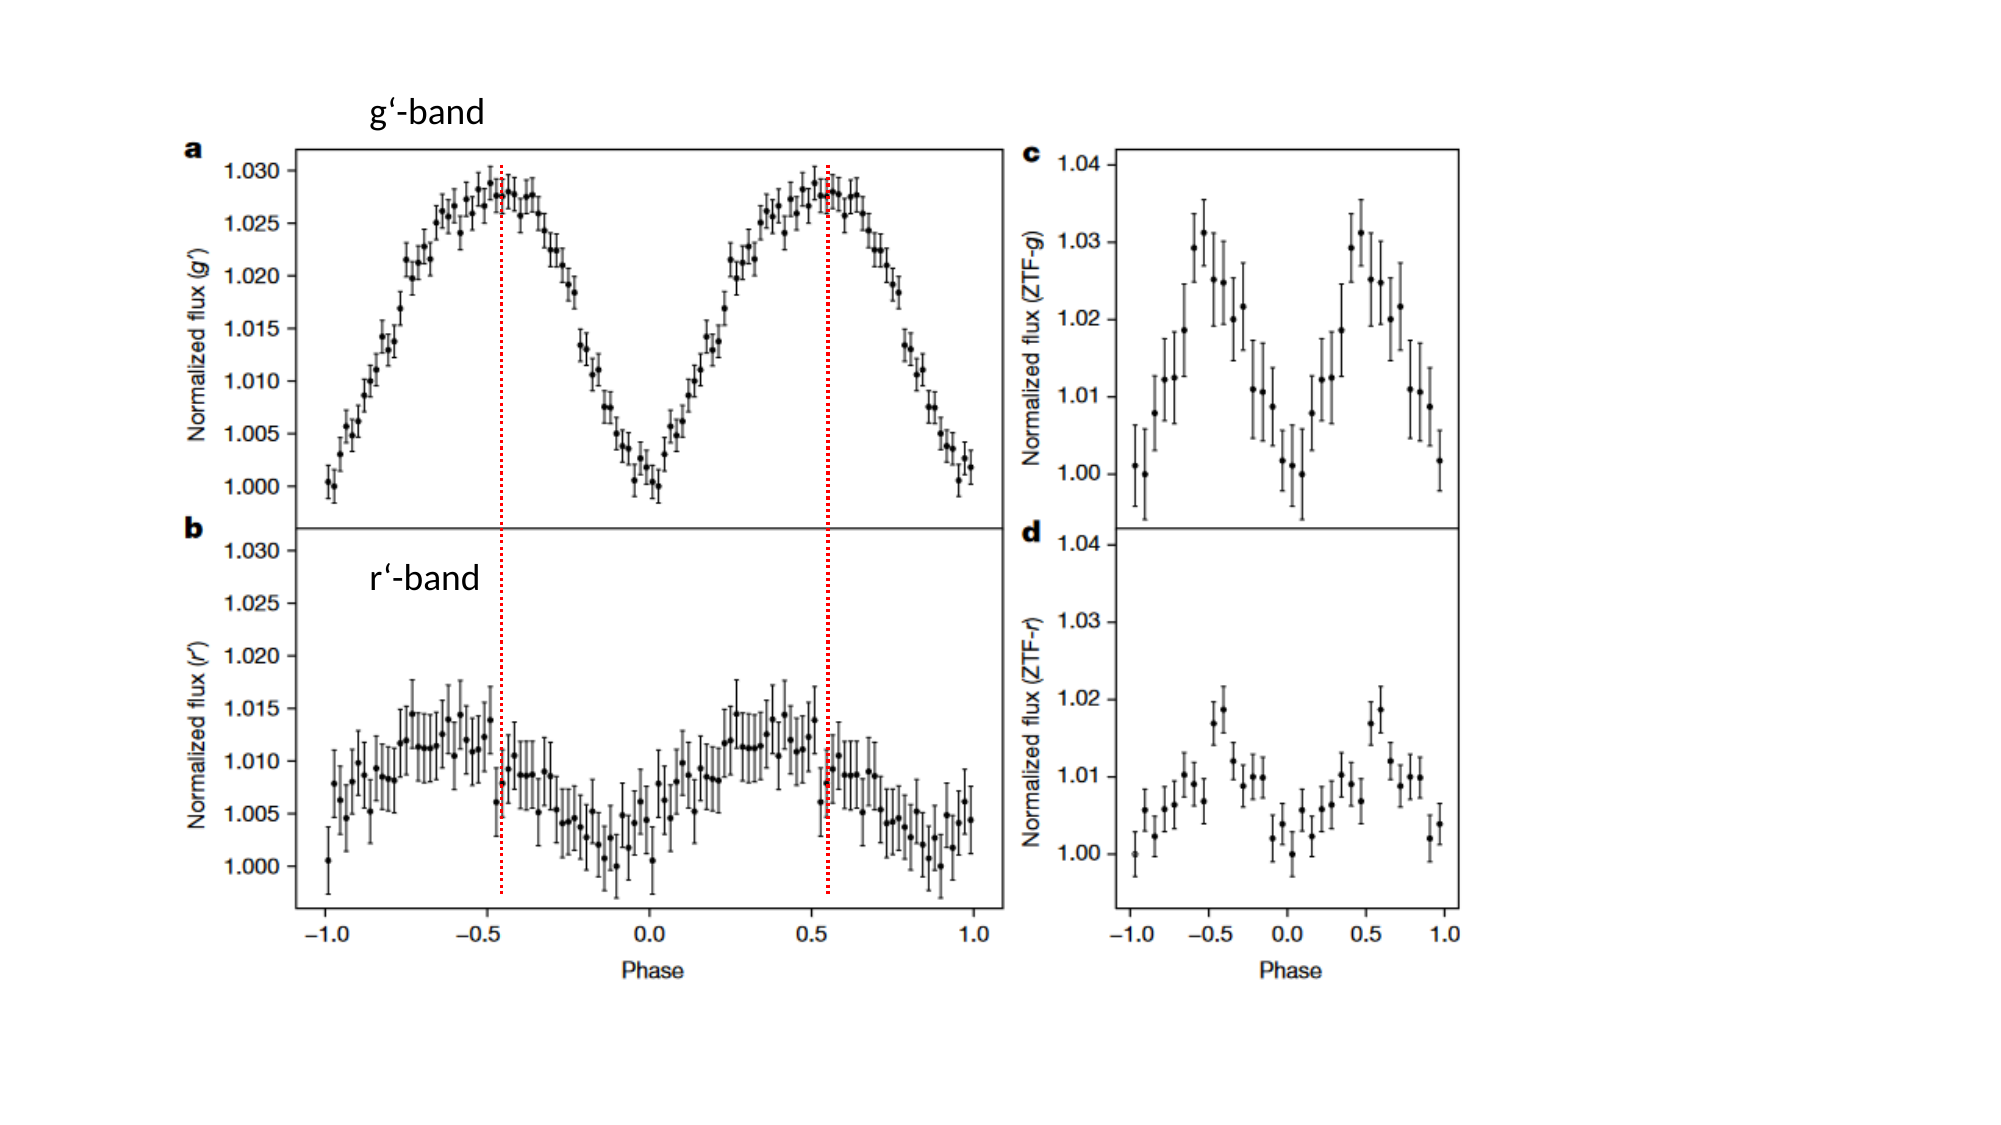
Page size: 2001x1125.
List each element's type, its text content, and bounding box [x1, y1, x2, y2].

text_box r‘-band [354, 545, 502, 606]
picture [167, 114, 1513, 1011]
text_box g‘-band [354, 79, 502, 140]
